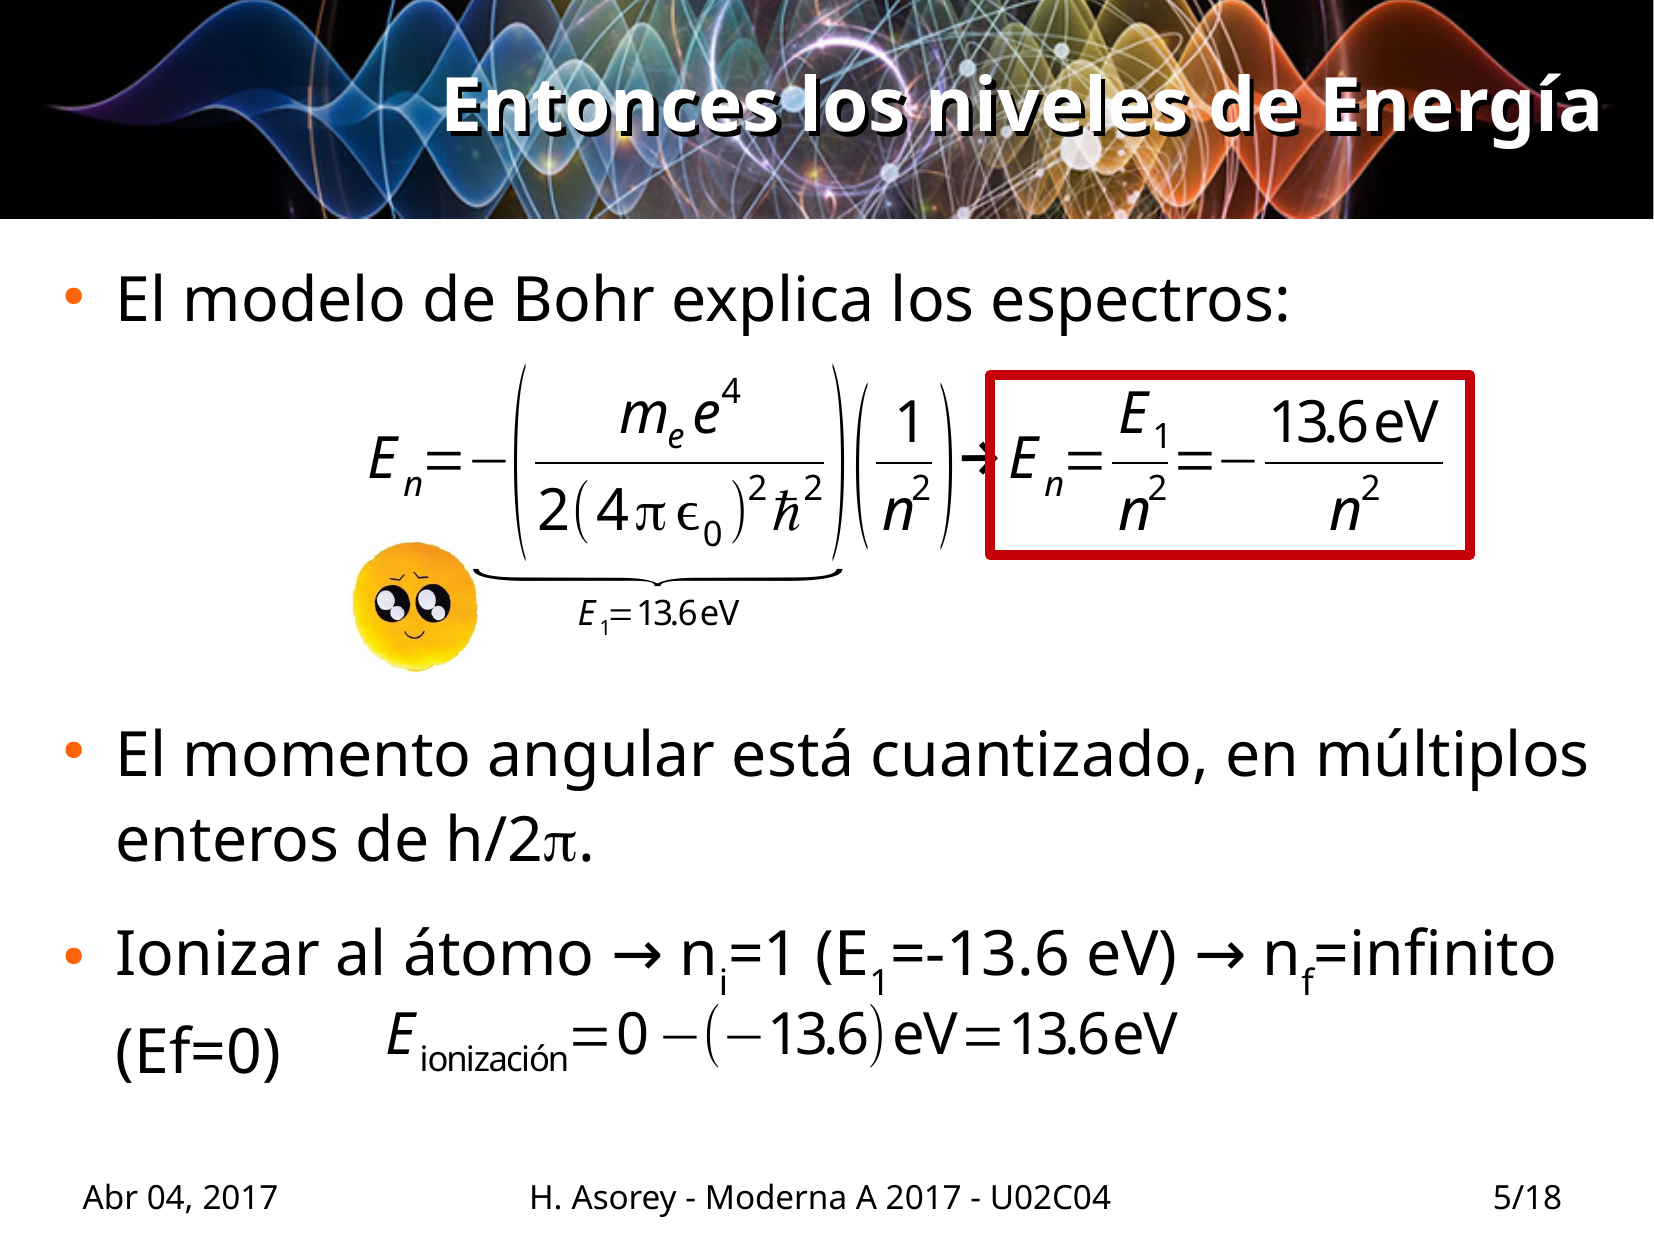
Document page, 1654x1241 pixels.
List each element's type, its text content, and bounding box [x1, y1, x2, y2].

chart [377, 998, 1186, 1081]
picture [0, 0, 1654, 219]
list El modelo de Bohr explica los espectros: El momento angular está cuantizado, en múltiplos enteros de h/2p. Ionizar al átomo → ni=1 (E1=-13.6 eV) → nf=infinito (Ef=0) [45, 255, 1606, 1156]
chart [995, 380, 1451, 550]
chart [360, 360, 1451, 641]
title Entonces los niveles de Energía [45, 15, 1606, 191]
